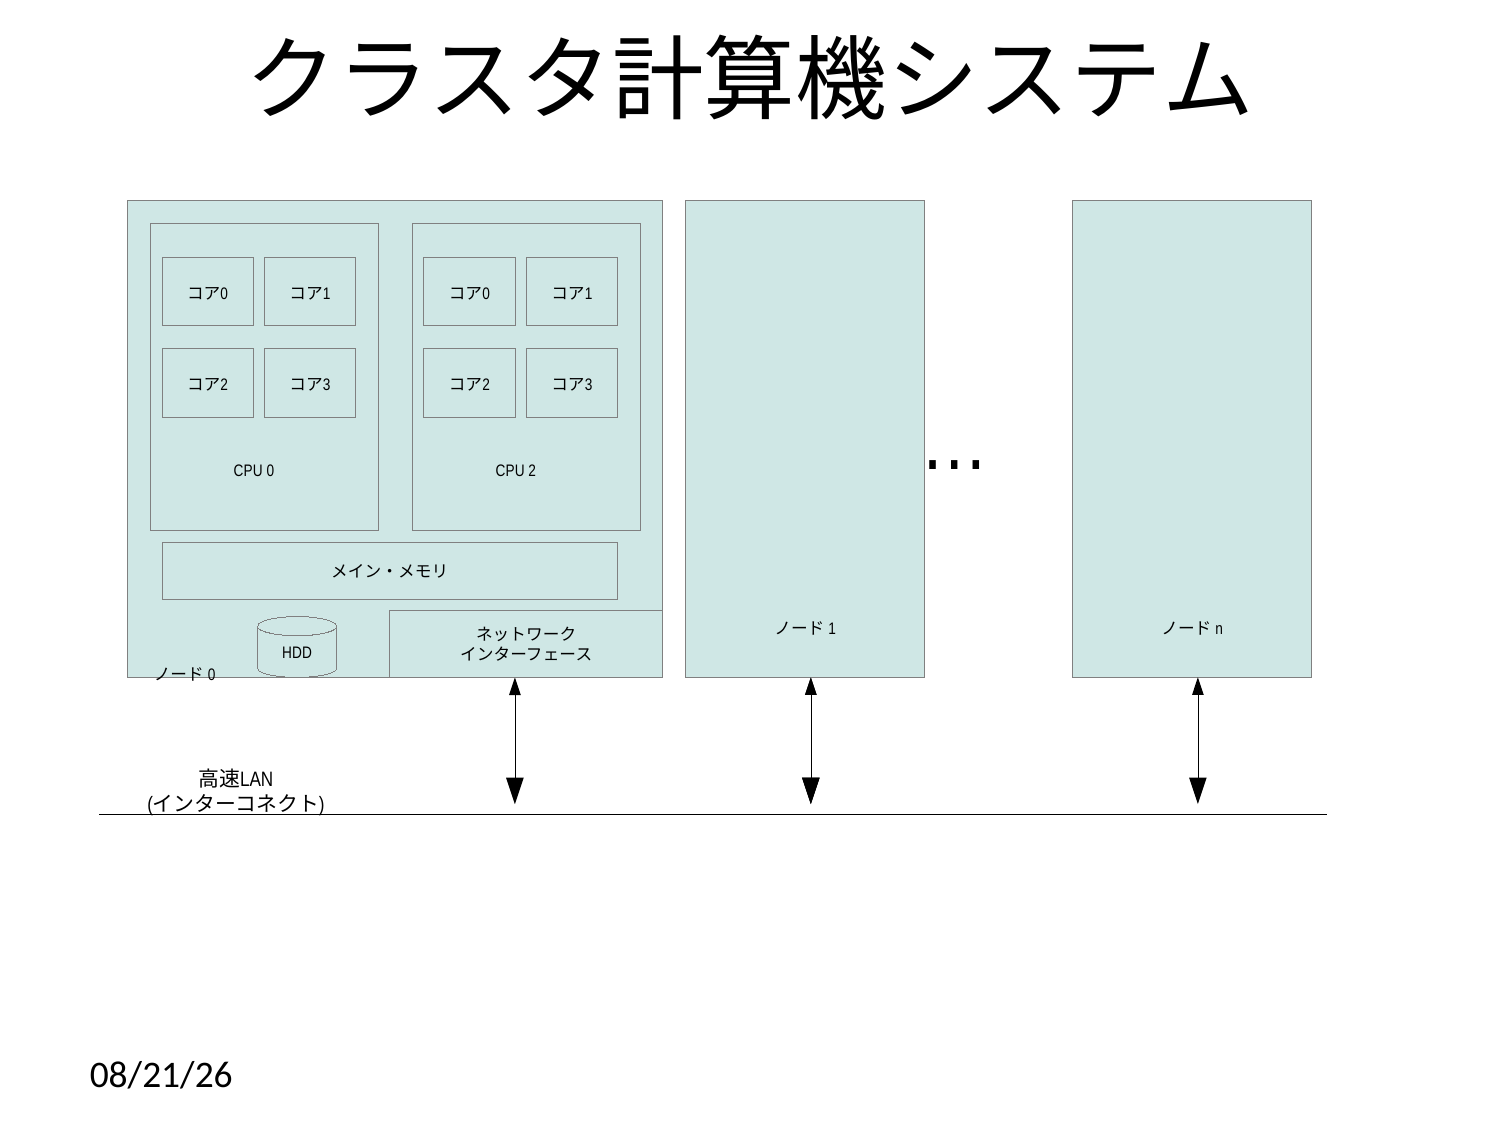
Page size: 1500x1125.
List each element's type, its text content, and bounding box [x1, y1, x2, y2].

text_box ノード n [1106, 610, 1278, 668]
text_box ノード 1 [719, 610, 891, 668]
text_box コア2 [162, 348, 254, 418]
text_box コア1 [526, 257, 618, 326]
text_box [1072, 200, 1312, 678]
text_box コア3 [526, 348, 618, 418]
text_box … [925, 378, 1109, 554]
text_box 高速LAN (インターコネクト) [59, 758, 413, 863]
text_box CPU 2 [457, 452, 574, 542]
text_box コア0 [423, 257, 516, 326]
title クラスタ計算機システム [75, 12, 1426, 139]
text_box CPU 0 [196, 452, 313, 542]
text_box コア2 [423, 348, 516, 418]
text_box ネットワーク インターフェース [389, 610, 663, 678]
text_box コア0 [162, 257, 254, 326]
text_box ノード 0 [99, 656, 271, 713]
text_box メイン・メモリ [162, 542, 618, 600]
text_box コア1 [264, 257, 356, 326]
text_box [685, 200, 925, 678]
text_box コア3 [264, 348, 356, 418]
text_box [127, 200, 663, 678]
text_box HDD [257, 616, 337, 678]
